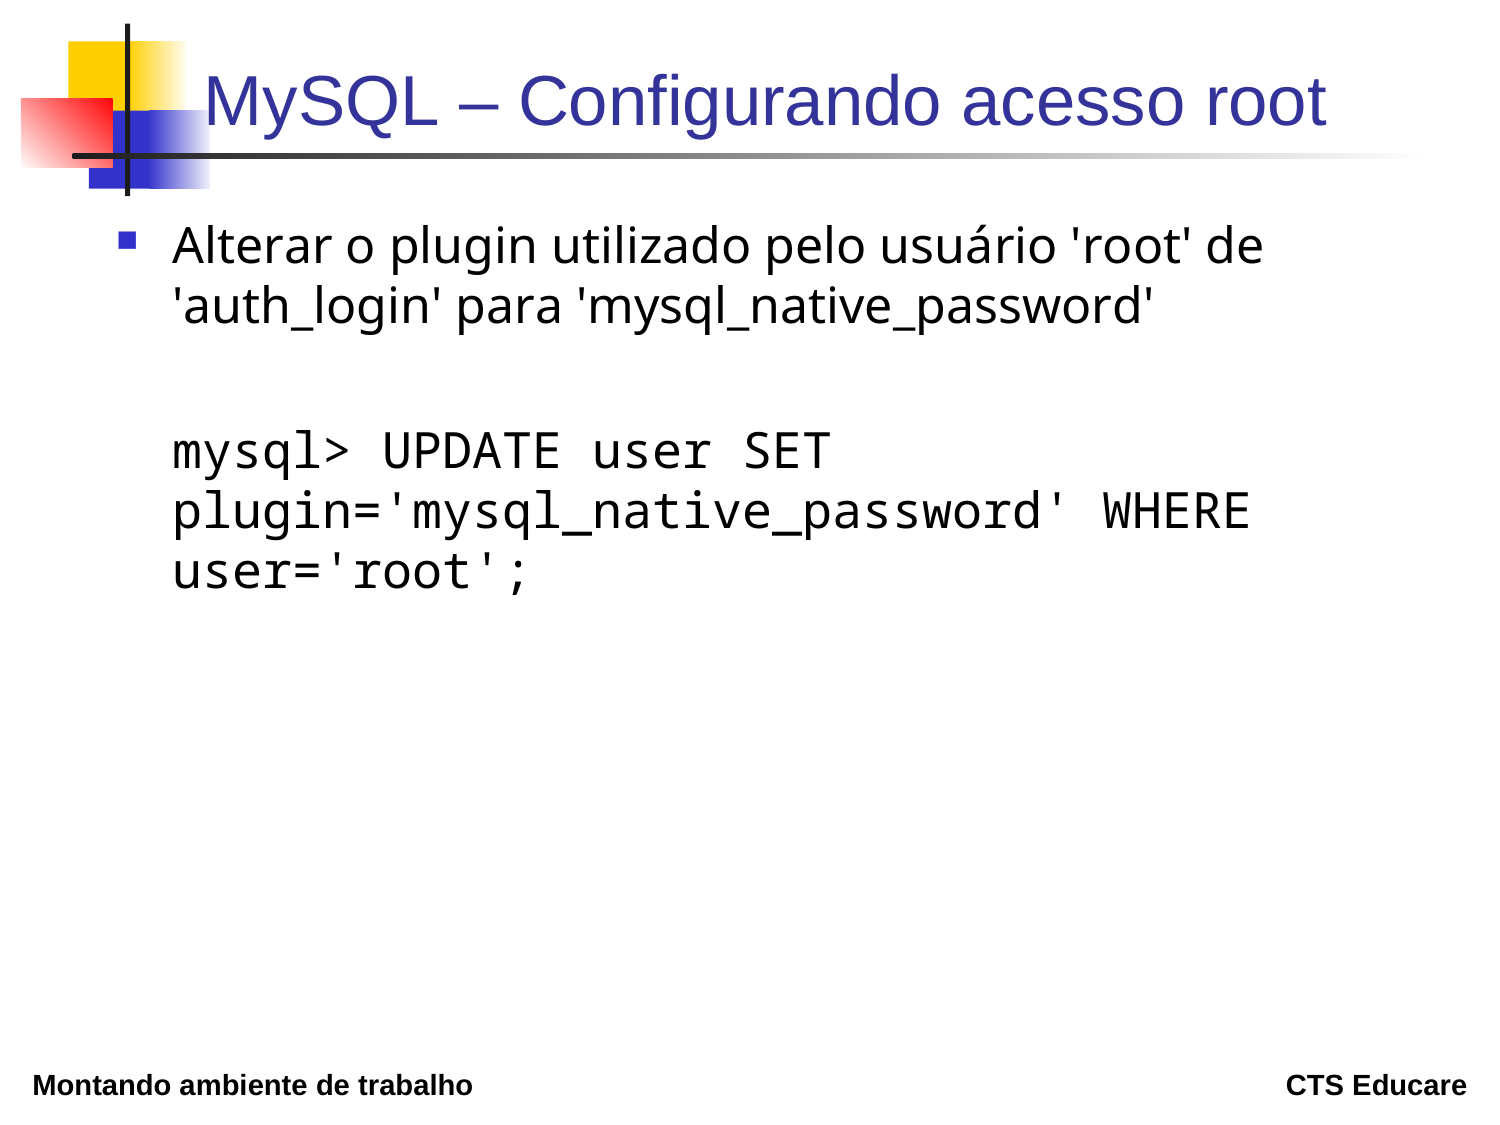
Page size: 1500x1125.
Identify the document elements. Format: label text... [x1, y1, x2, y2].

title MySQL – Configurando acesso root [188, 46, 1468, 149]
list Alterar o plugin utilizado pelo usuário 'root' de 'auth_login' para 'mysql_native_password' mysql> UPDATE user SET plugin='mysql_native_password' WHERE user='root'; [100, 206, 1447, 1024]
